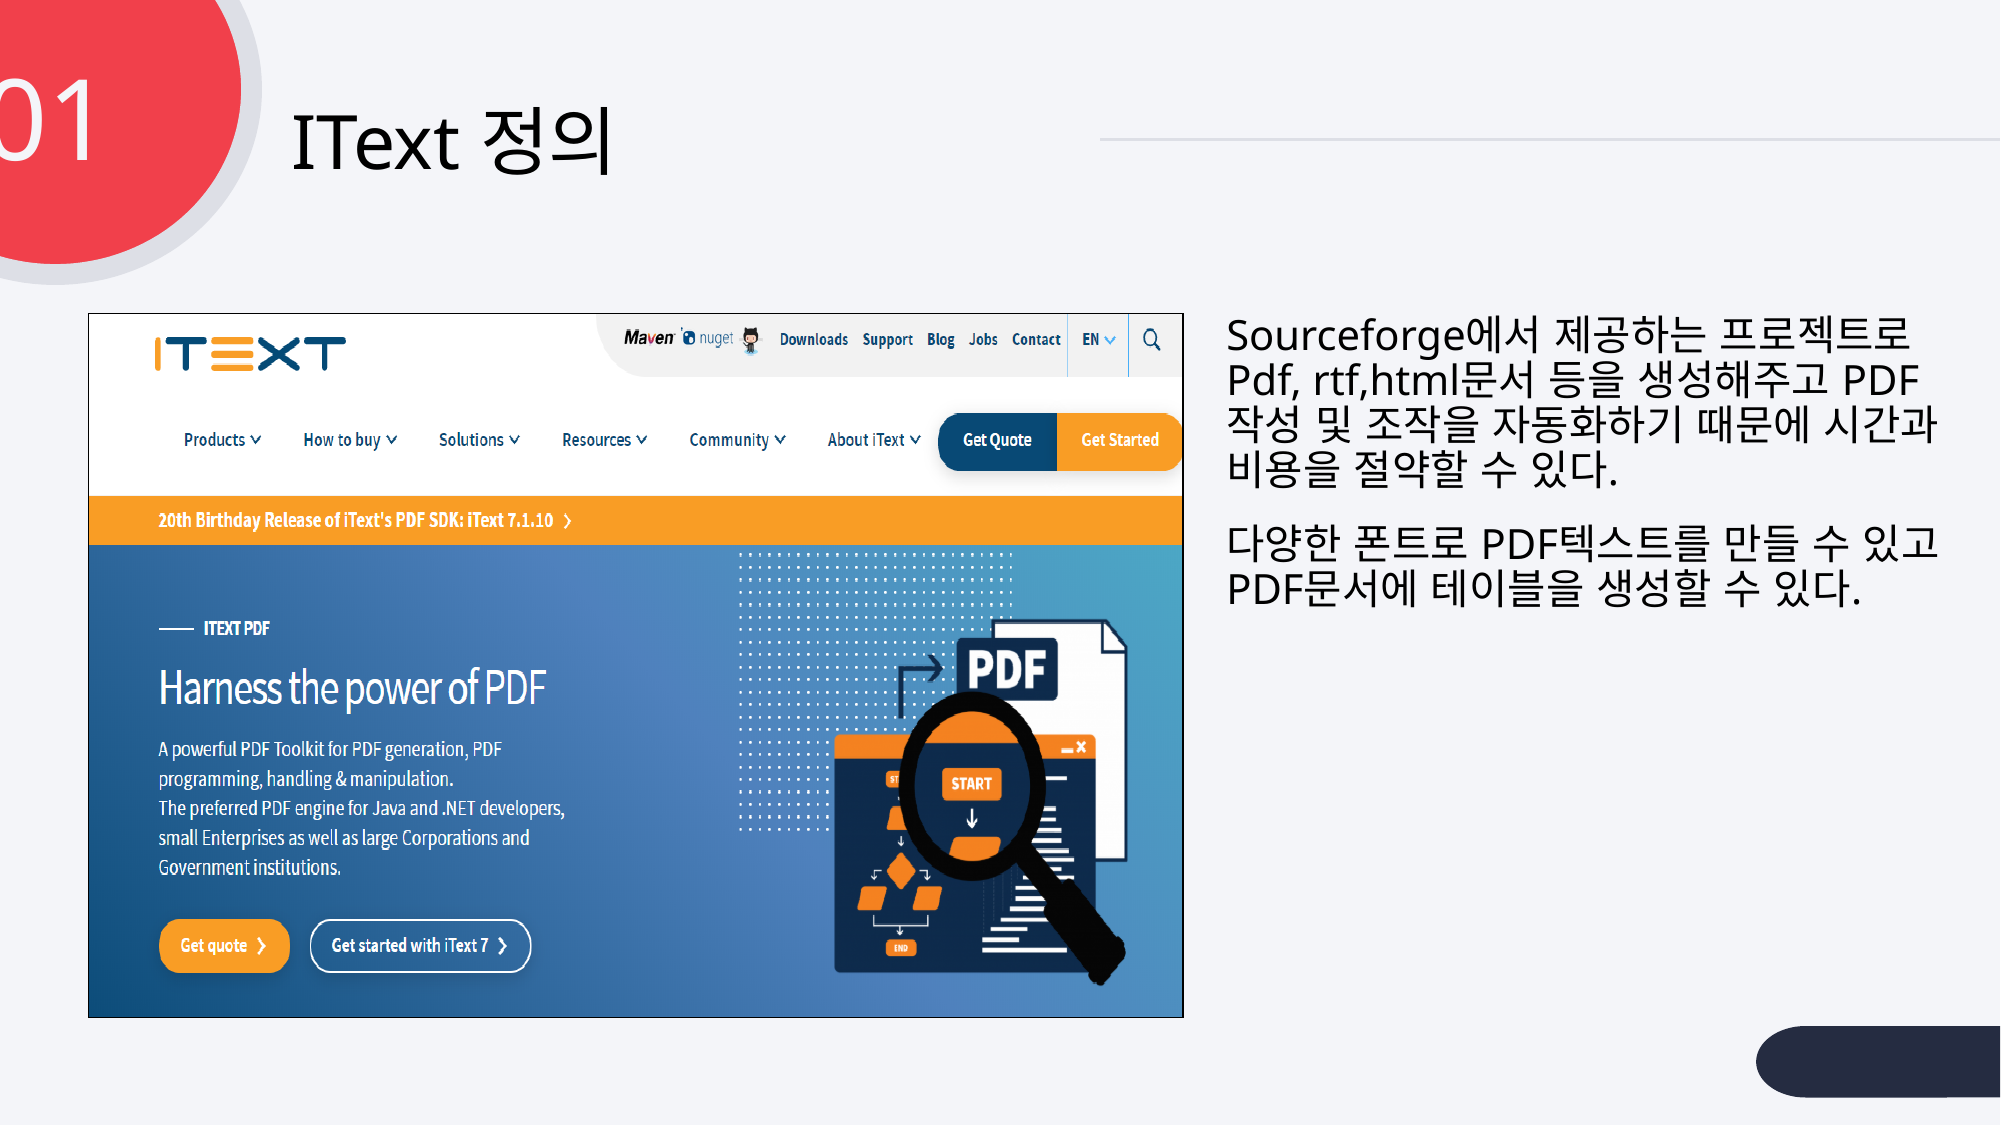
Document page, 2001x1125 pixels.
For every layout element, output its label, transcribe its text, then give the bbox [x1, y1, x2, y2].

list 01 [0, 47, 167, 186]
picture [89, 314, 1182, 1017]
list Sourceforge에서 제공하는 프로젝트로 Pdf, rtf,html문서 등을 생성해주고 PDF작성 및 조작을 자동화하기 때문에 시간과 비용을 절약할 수 있다. 다양한 폰트로 PDF텍스트를 만들 수 있고 PDF문서에 테이블을 생성할 수 있다. [1226, 314, 1955, 851]
title IText 정의 [290, 89, 1100, 191]
